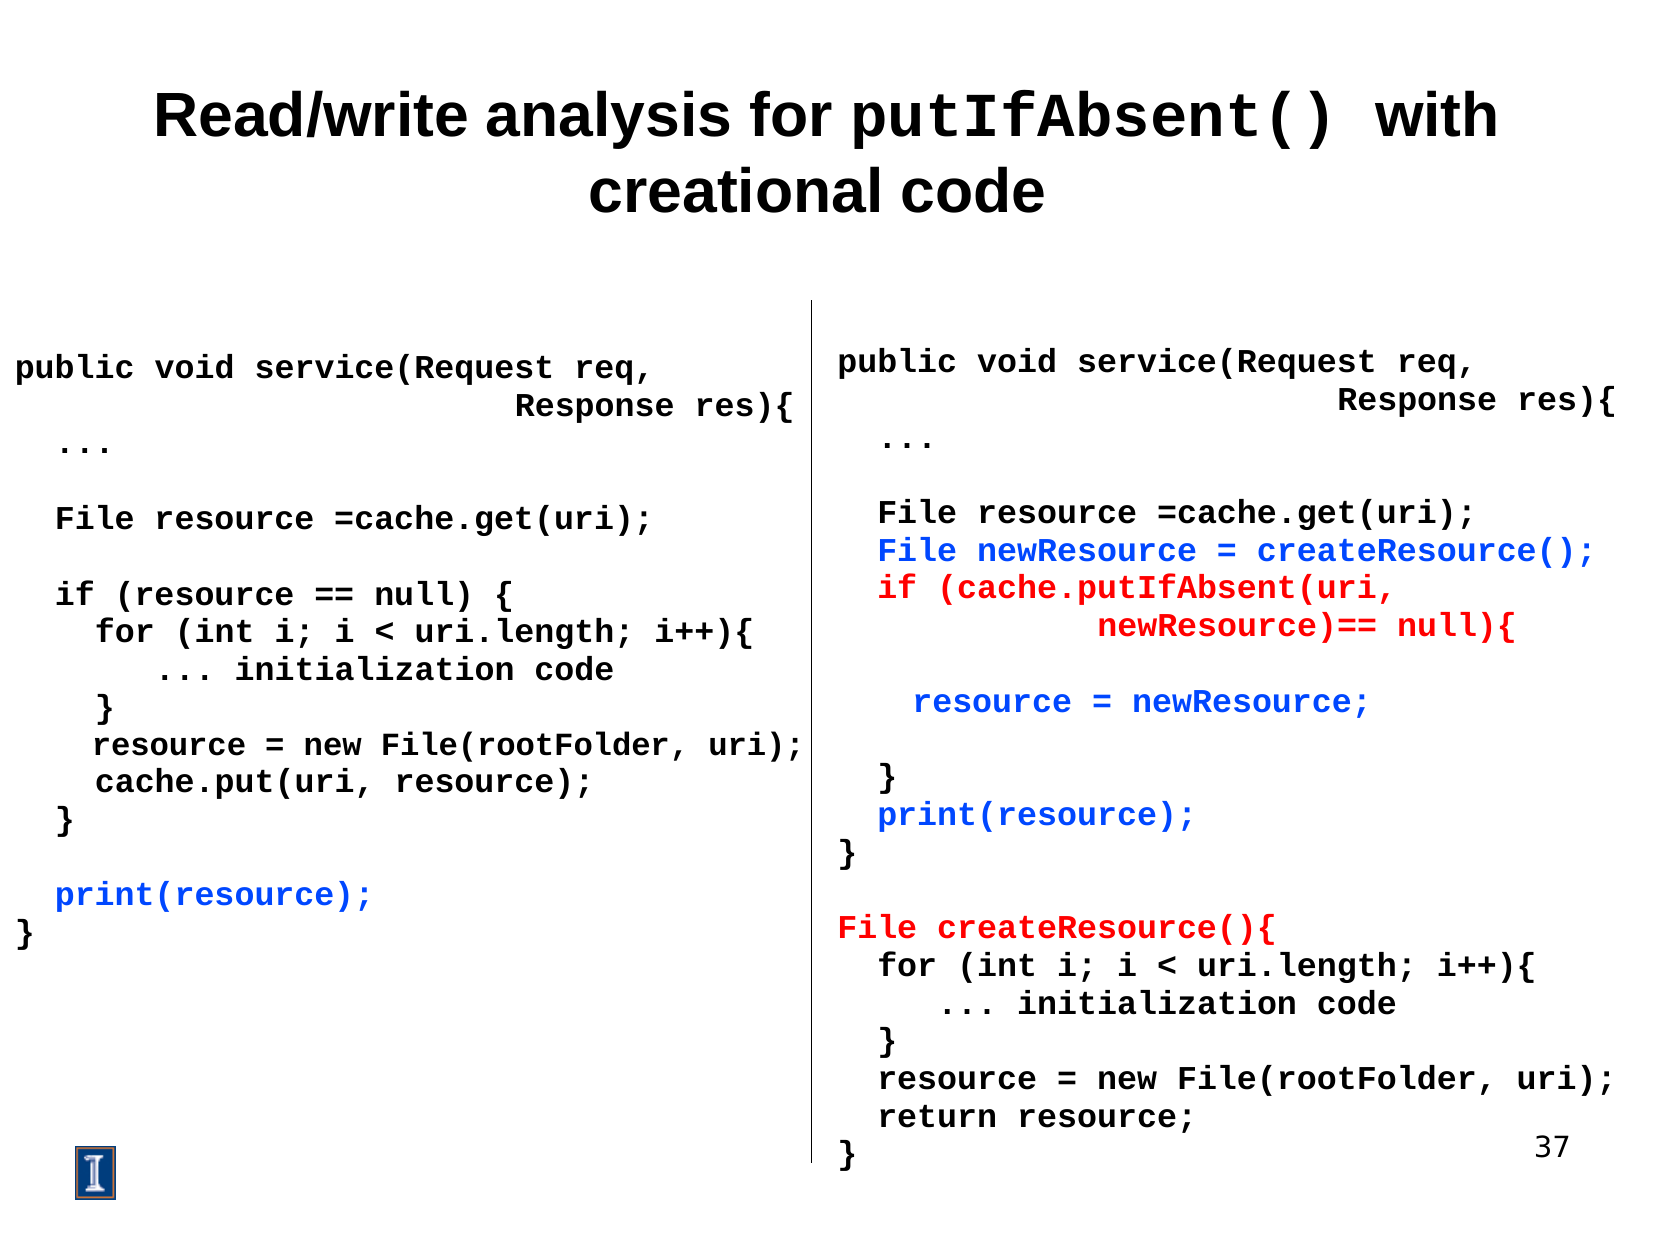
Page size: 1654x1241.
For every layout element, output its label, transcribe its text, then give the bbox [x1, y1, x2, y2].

picture [75, 1146, 116, 1200]
text_box public void service(Request req, Response res){ ... File resource =cache.get(uri); if (resource == null) { for (int i; i < uri.length; i++){ ... initialization code } resource = new File(rootFolder, uri); cache.put(uri, resource); } print(resource); } [812, 343, 822, 995]
text_box public void service(Request req, Response res){ ... File resource =cache.get(uri); File newResource = createResource(); if (cache.putIfAbsent(uri, newResource)== null){ resource = newResource; } print(resource); } File createResource(){ for (int i; i < uri.length; i++){ ... initialization code } resource = new File(rootFolder, uri); return resource; } [822, 337, 1651, 1208]
text_box public void service(Request req, Response res){ ... File resource =cache.get(uri); if (resource == null) { for (int i; i < uri.length; i++){ ... initialization code } resource = new File(rootFolder, uri); cache.put(uri, resource); } print(resource); } [0, 343, 811, 995]
title Read/write analysis for putIfAbsent() with creational code [0, 57, 1654, 249]
